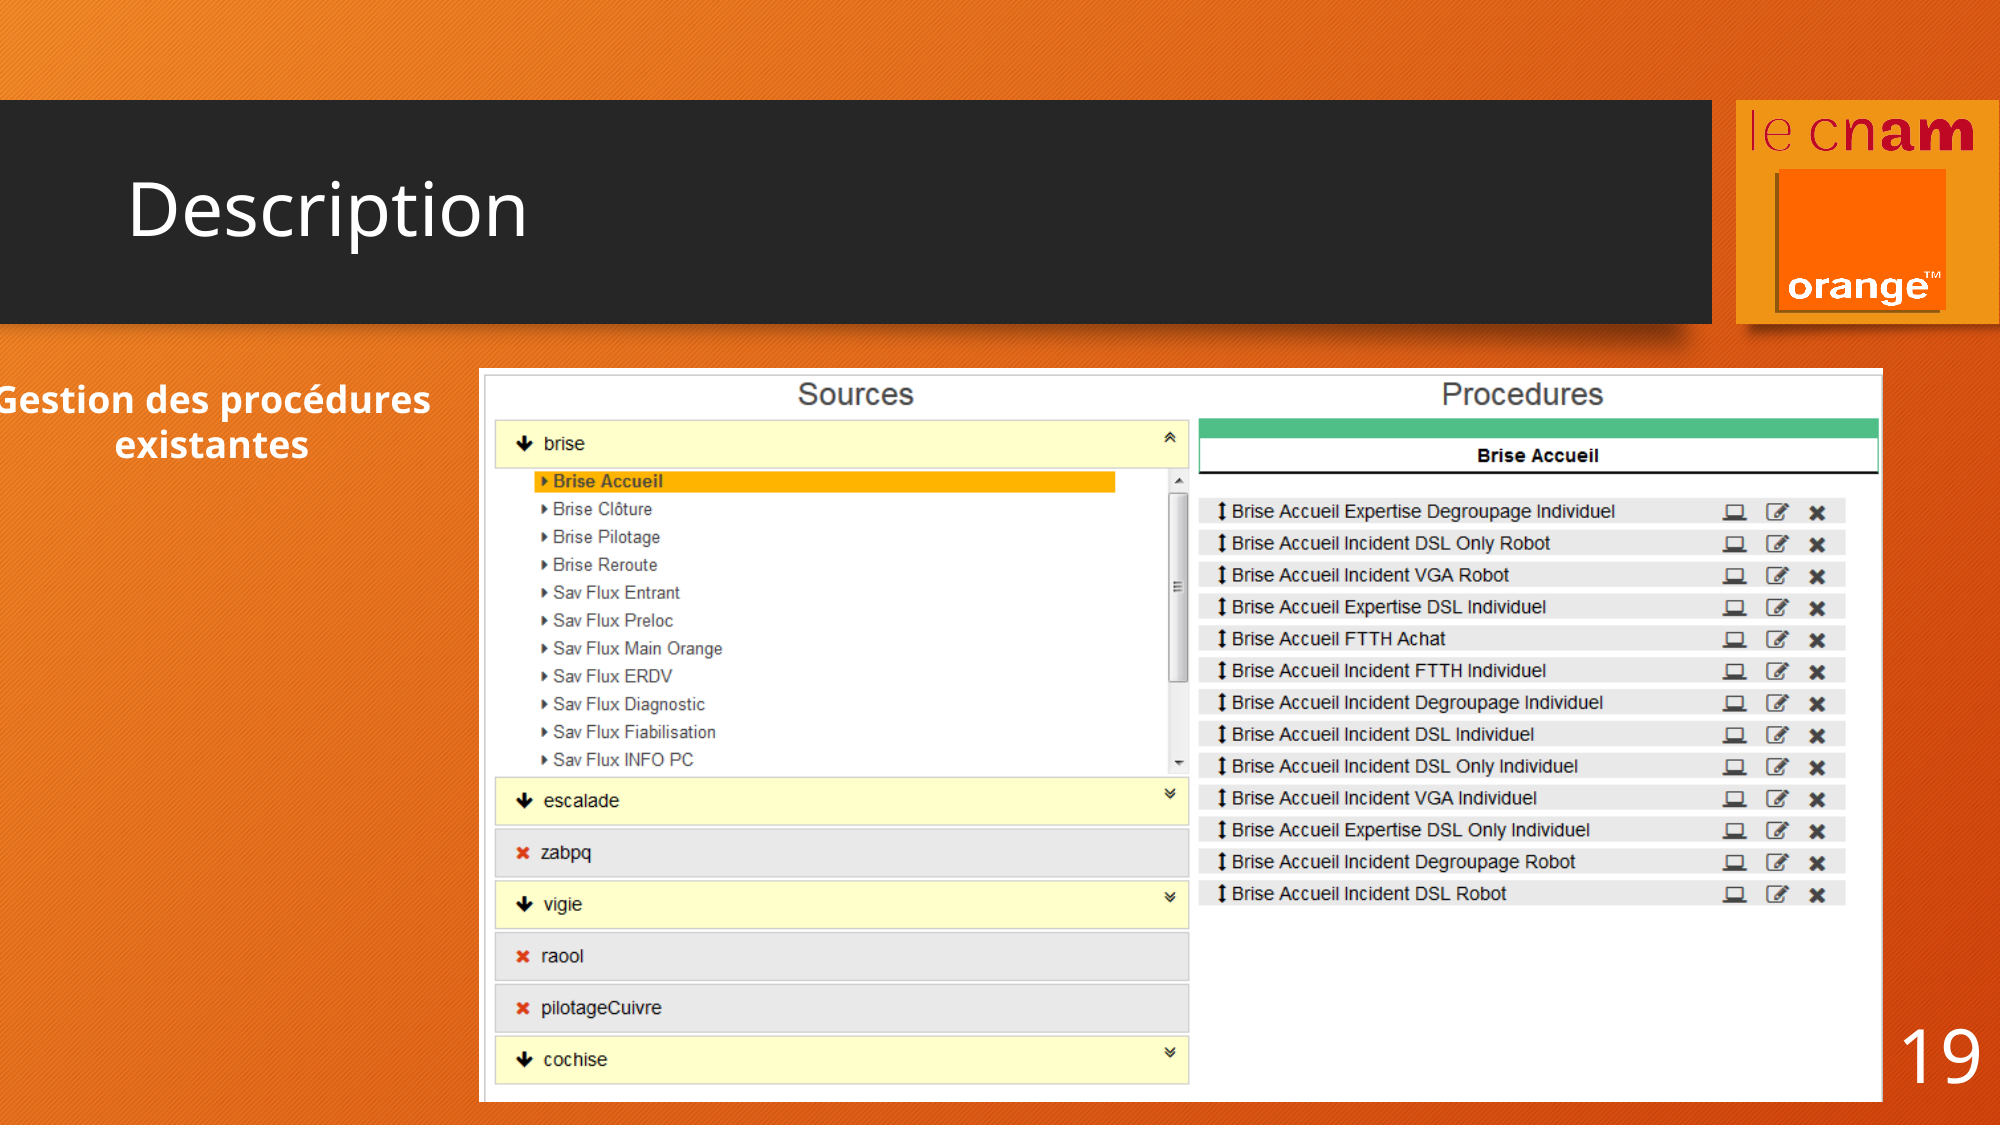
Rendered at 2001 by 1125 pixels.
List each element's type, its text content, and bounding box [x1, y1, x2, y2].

title Description [111, 123, 1689, 301]
picture [0, 323, 1883, 1102]
picture [1736, 323, 2000, 348]
picture [1752, 110, 1973, 151]
text_box <numéro> [1882, 970, 2000, 1125]
text_box Gestion des procédures existantes [0, 368, 479, 521]
picture [1779, 169, 1946, 310]
